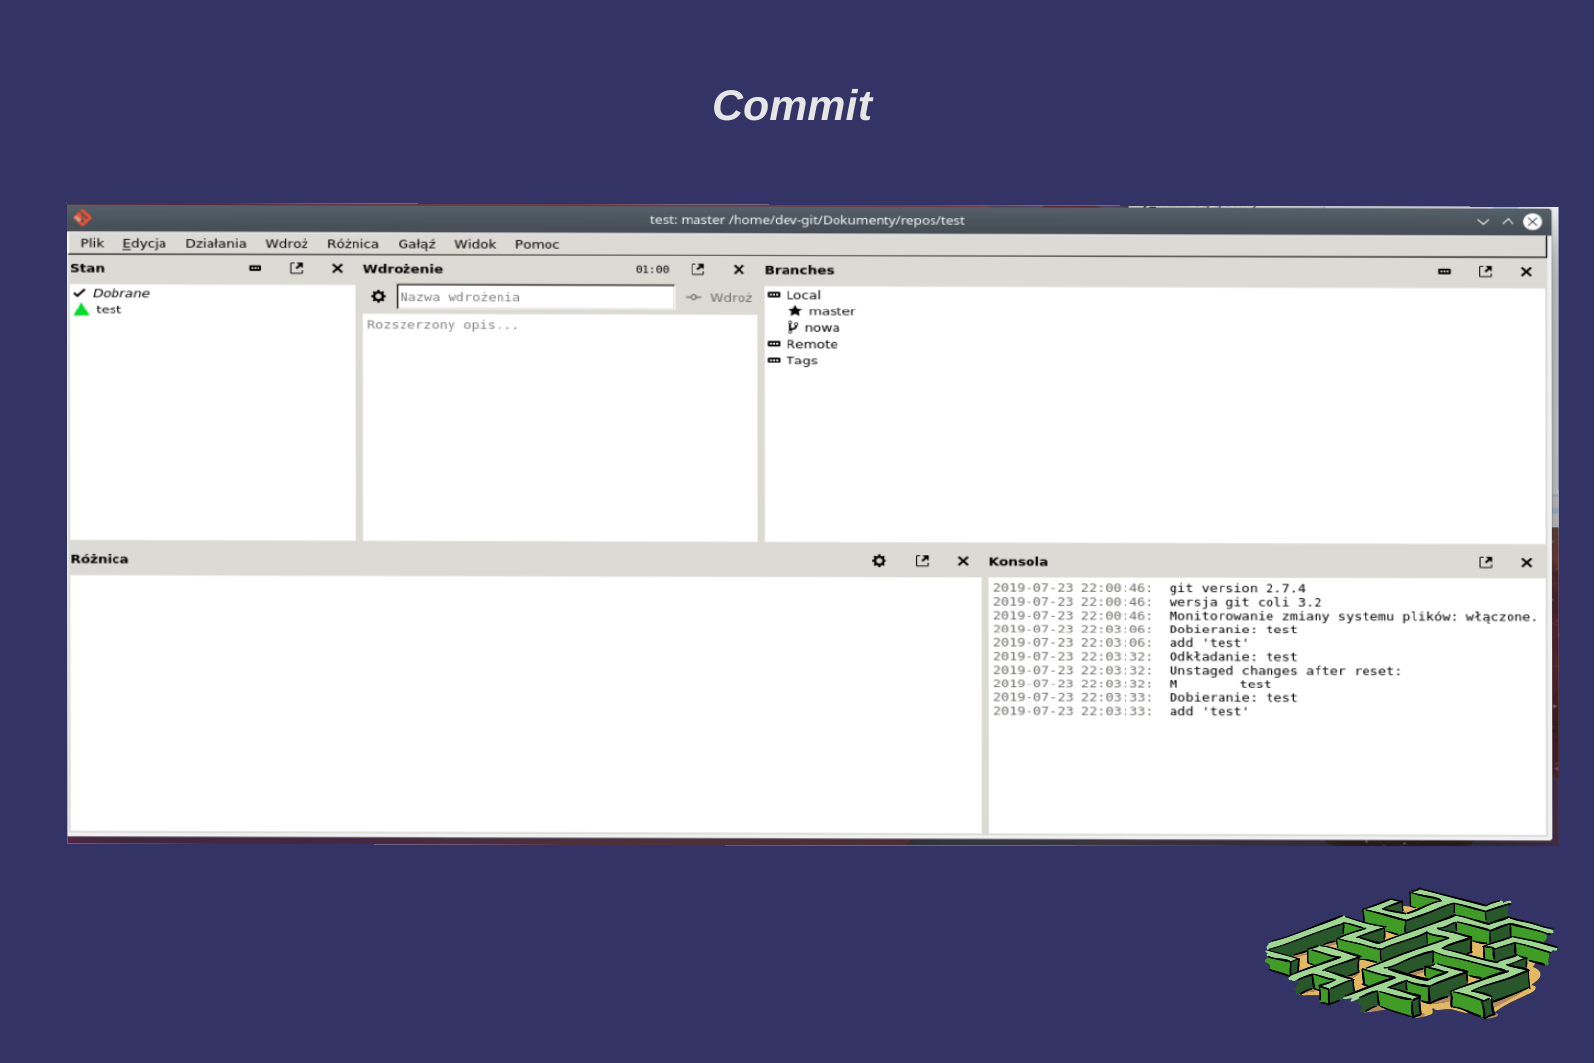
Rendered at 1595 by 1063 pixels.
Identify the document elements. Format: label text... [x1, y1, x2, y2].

title Commit [117, 16, 1479, 194]
picture [66, 202, 1559, 846]
